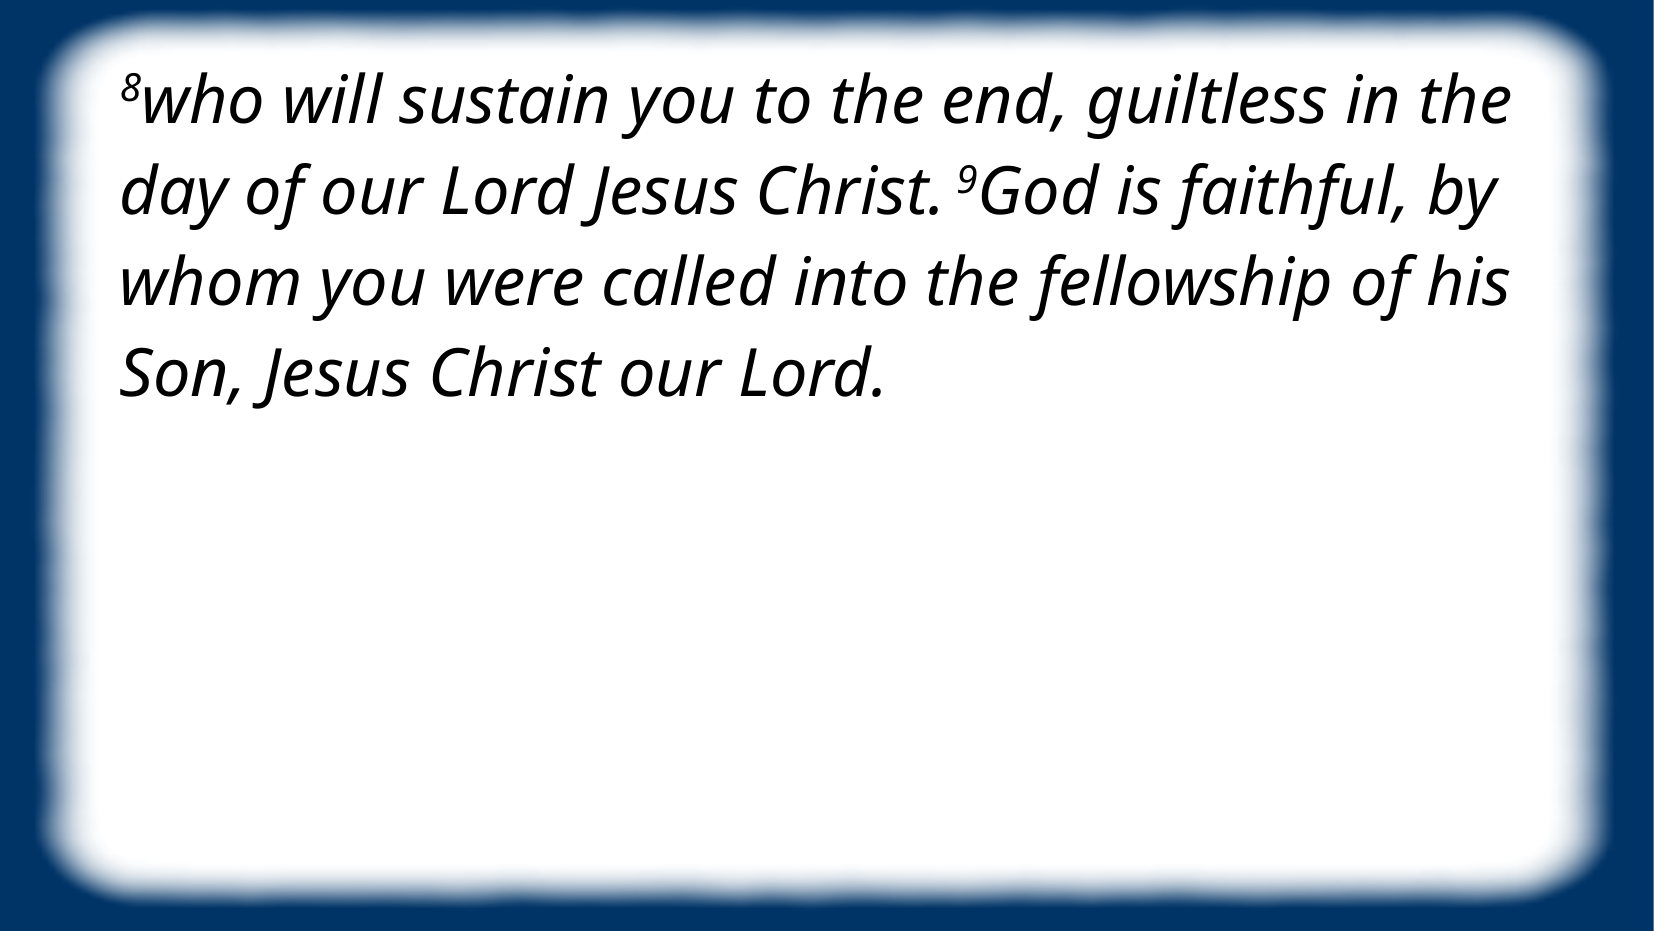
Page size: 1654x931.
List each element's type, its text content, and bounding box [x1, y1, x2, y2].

picture [0, 0, 1654, 931]
text_box 8who will sustain you to the end, guiltless in the day of our Lord Jesus Christ. 9God is faithful, by whom you were called into the fellowship of his Son, Jesus Christ our Lord. [105, 45, 1546, 415]
